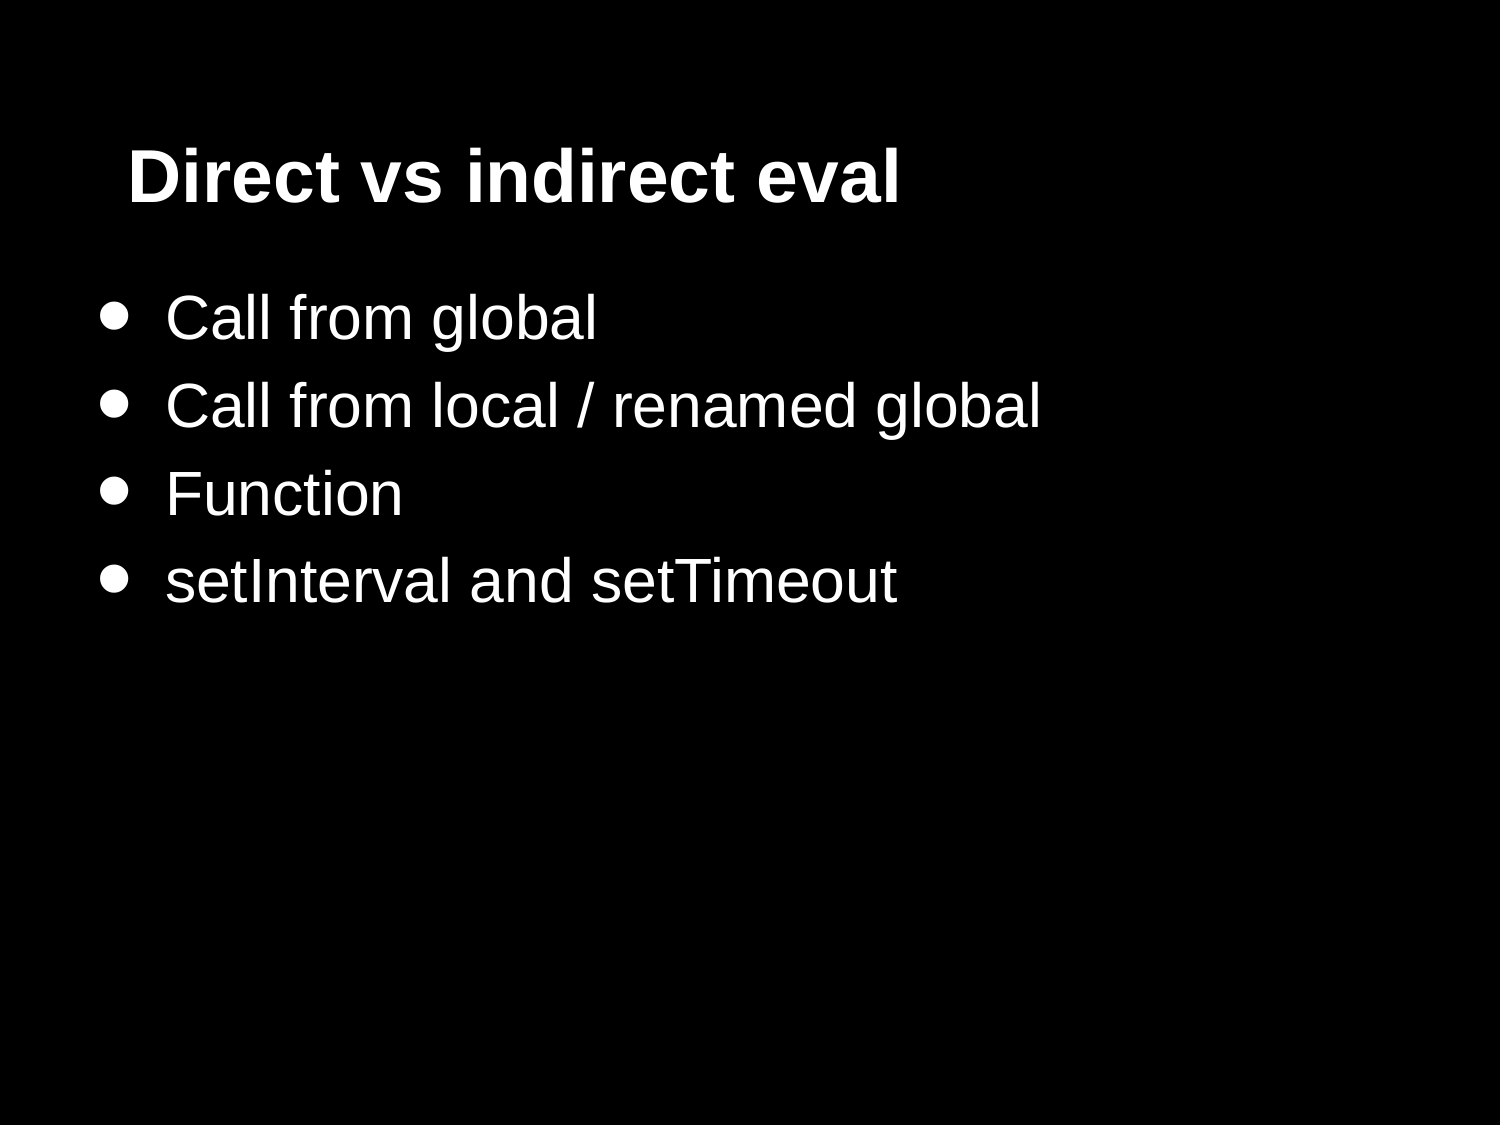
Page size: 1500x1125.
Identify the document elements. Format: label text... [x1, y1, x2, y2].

title Direct vs indirect eval [75, 45, 1425, 233]
list Call from global Call from local / renamed global Function setInterval and setTimeout [75, 262, 1425, 1078]
